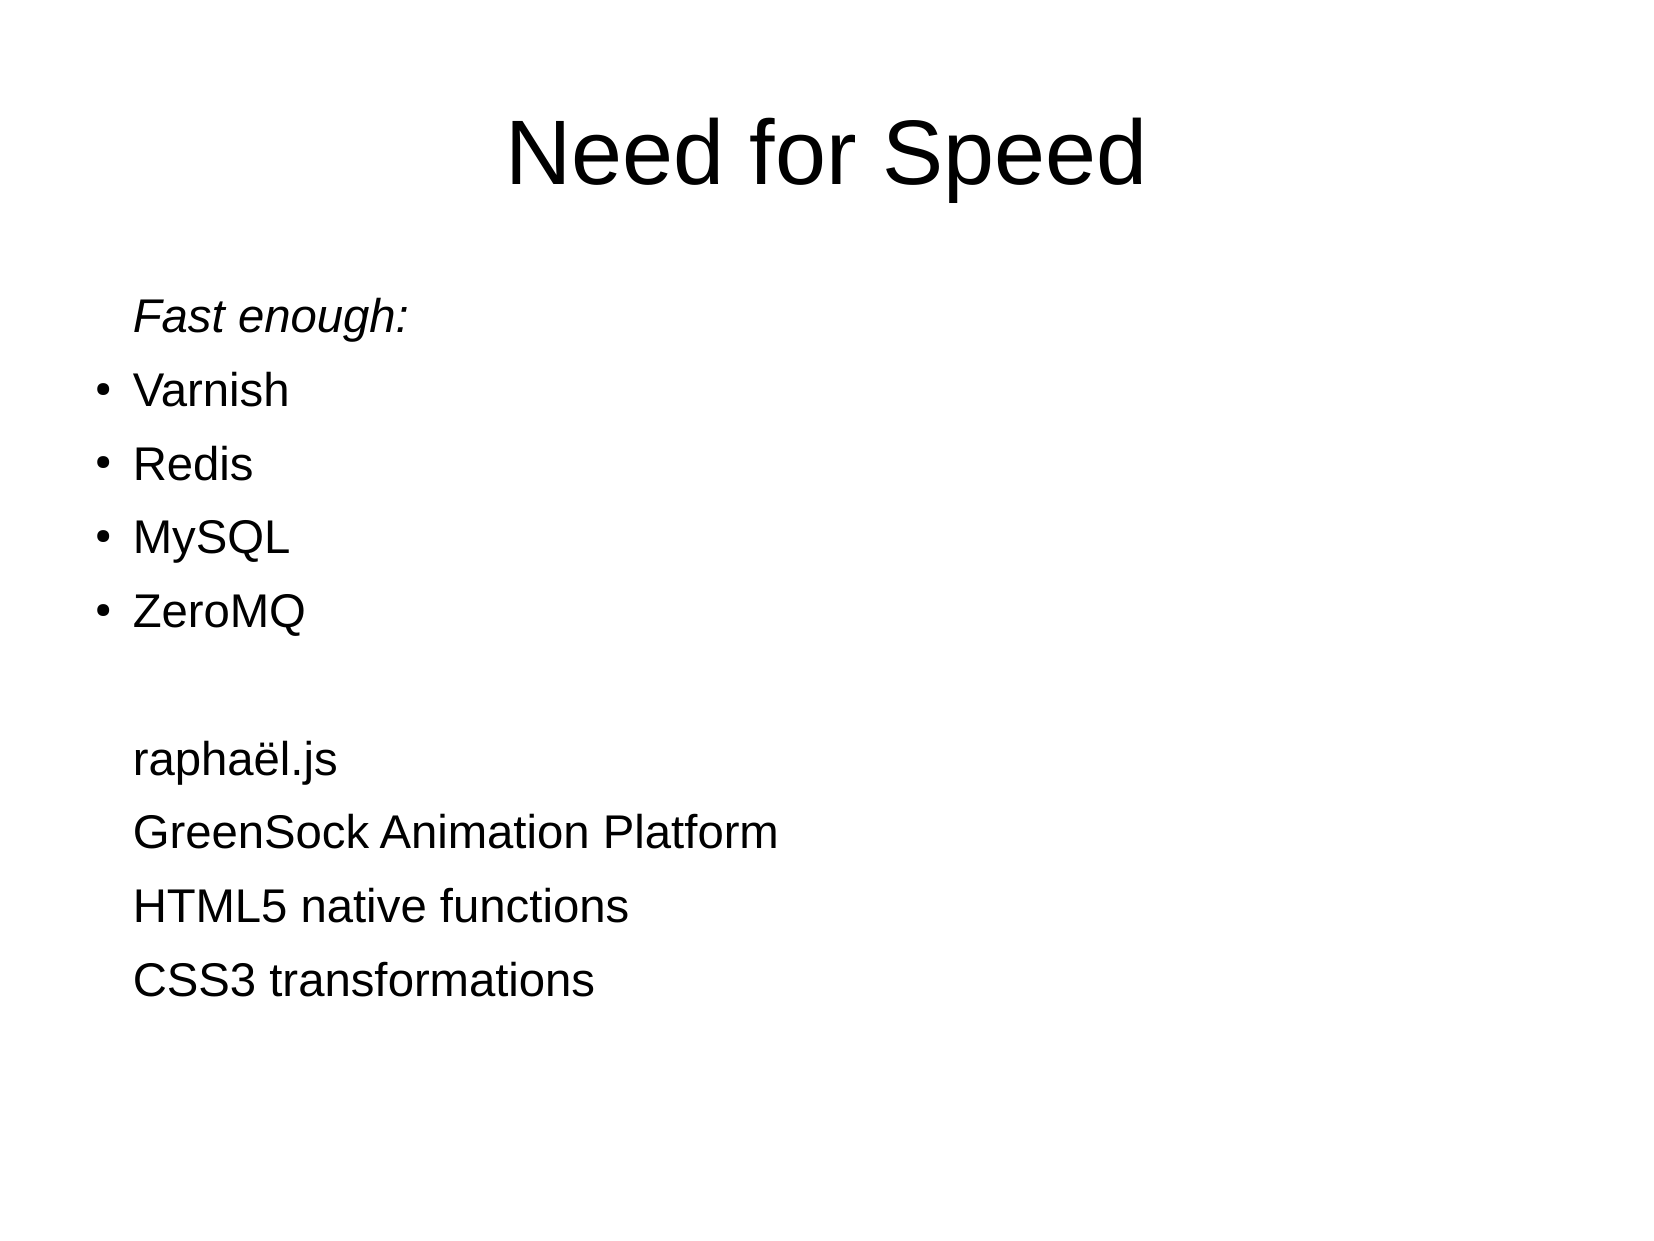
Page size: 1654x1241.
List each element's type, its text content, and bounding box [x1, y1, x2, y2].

title Need for Speed [82, 49, 1571, 257]
list Fast enough: Varnish Redis MySQL ZeroMQ raphaël.js GreenSock Animation Platform HTML5 native functions CSS3 transformations [82, 290, 1571, 1010]
